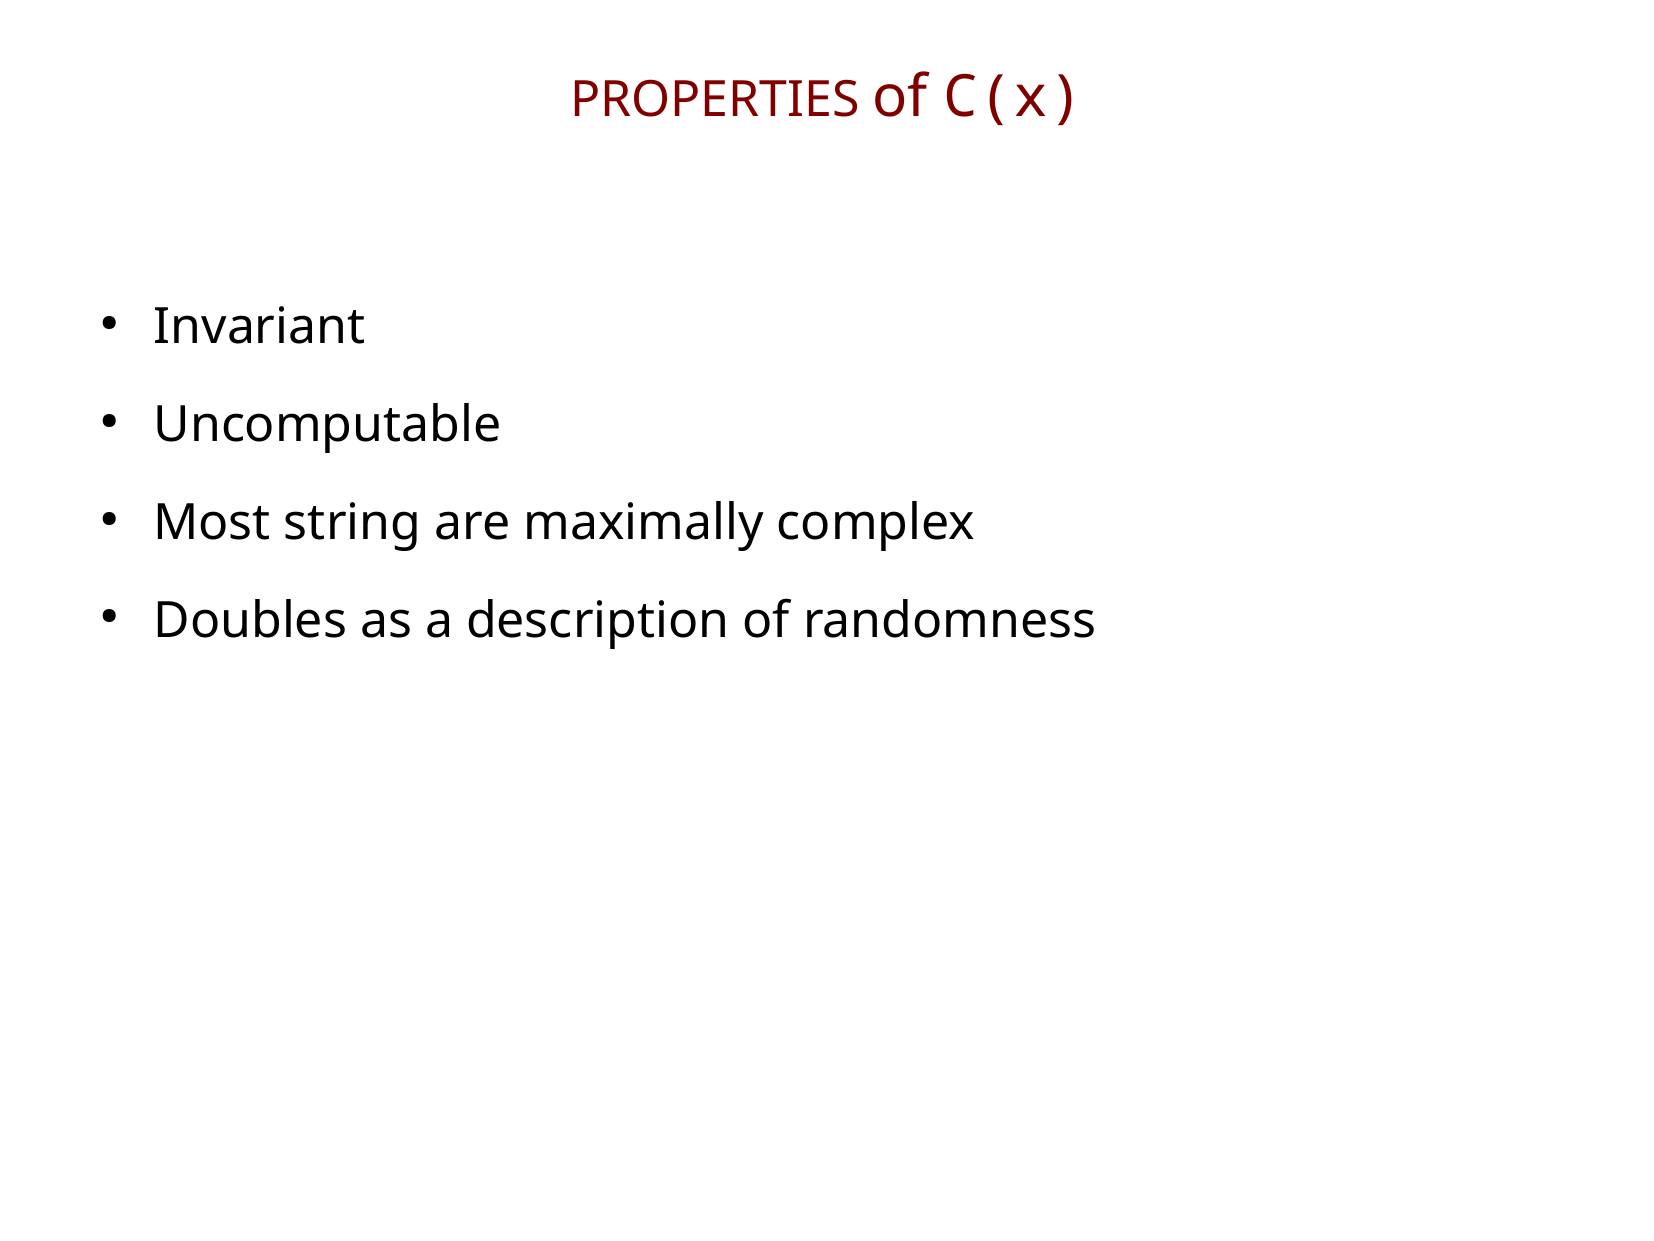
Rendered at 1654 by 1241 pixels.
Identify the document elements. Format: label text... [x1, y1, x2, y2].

list Invariant Uncomputable Most string are maximally complex Doubles as a description of randomness [82, 290, 1571, 1109]
title PROPERTIES of C(x) [82, 59, 1571, 128]
